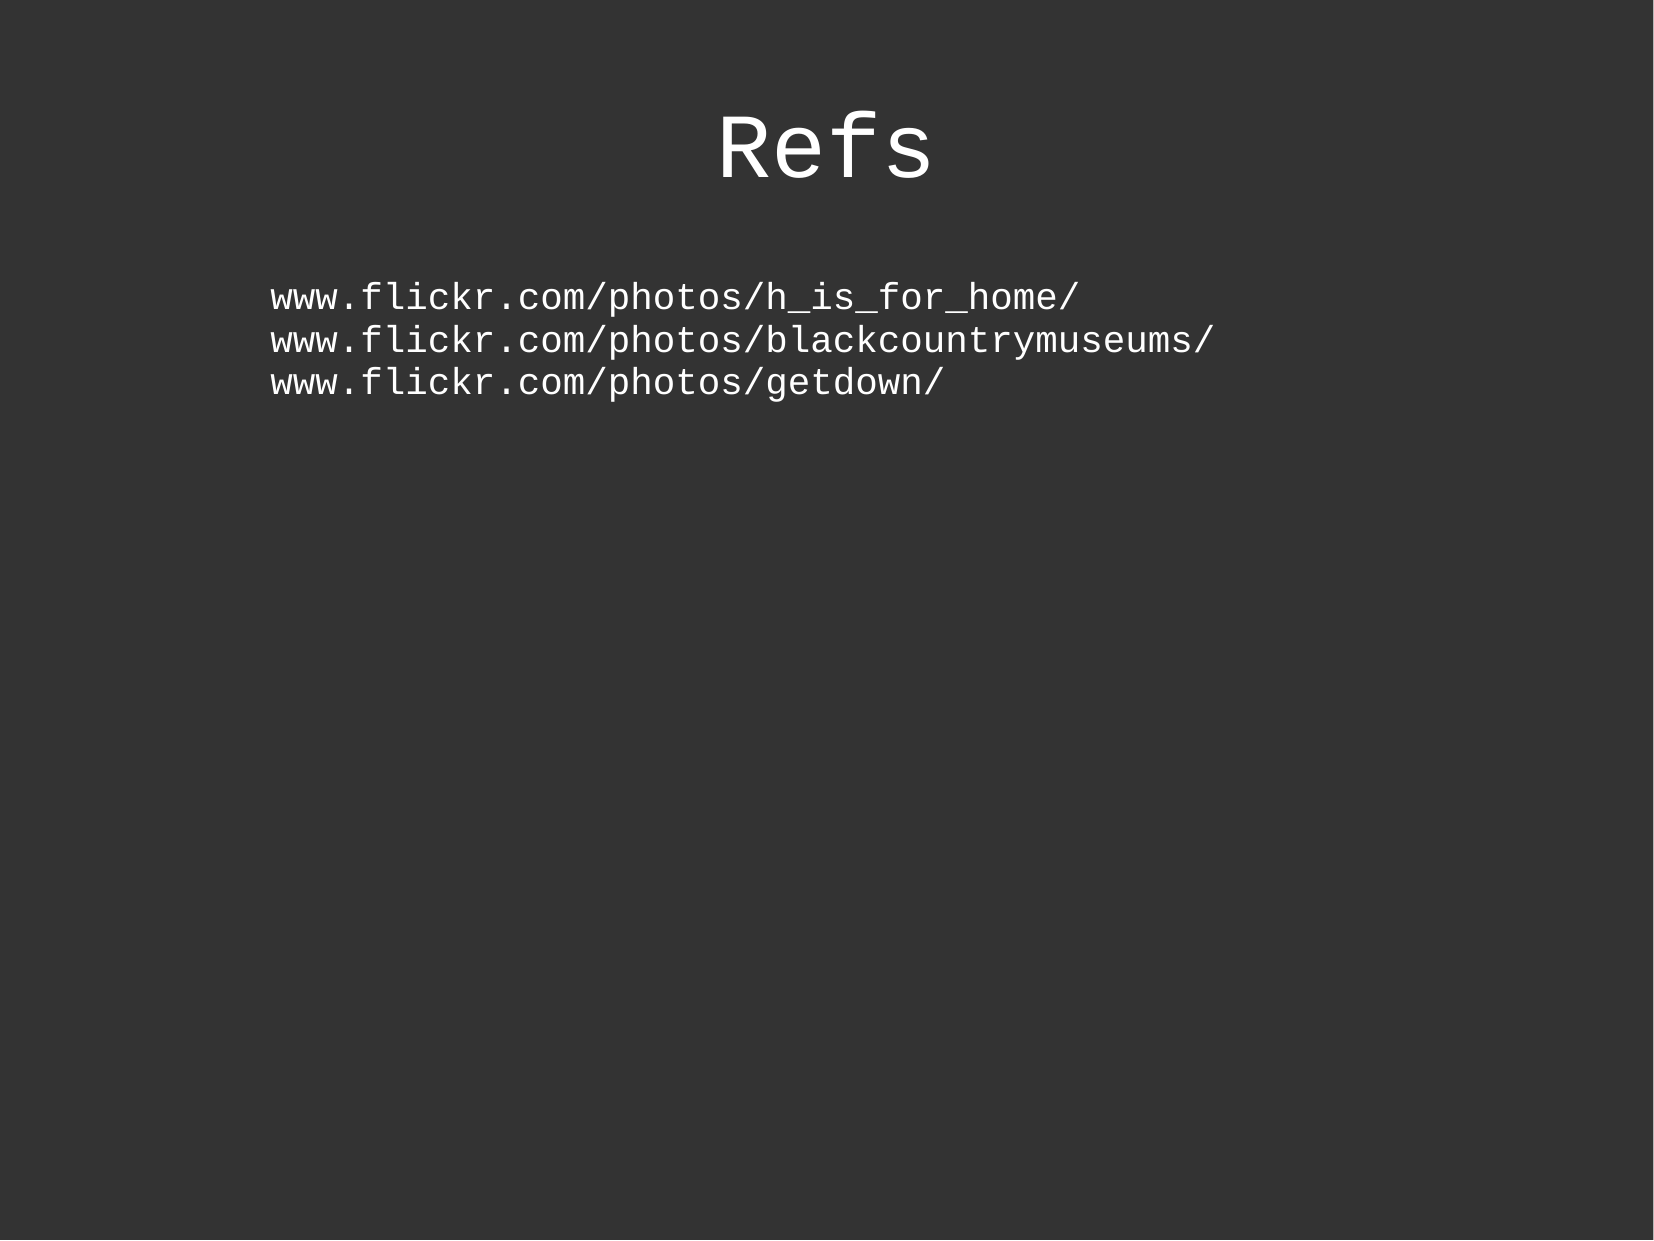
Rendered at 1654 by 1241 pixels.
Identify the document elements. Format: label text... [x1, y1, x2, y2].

text_box www.flickr.com/photos/h_is_for_home/ www.flickr.com/photos/blackcountrymuseums/ www.flickr.com/photos/getdown/ [255, 271, 1388, 414]
title Refs [82, 49, 1571, 257]
